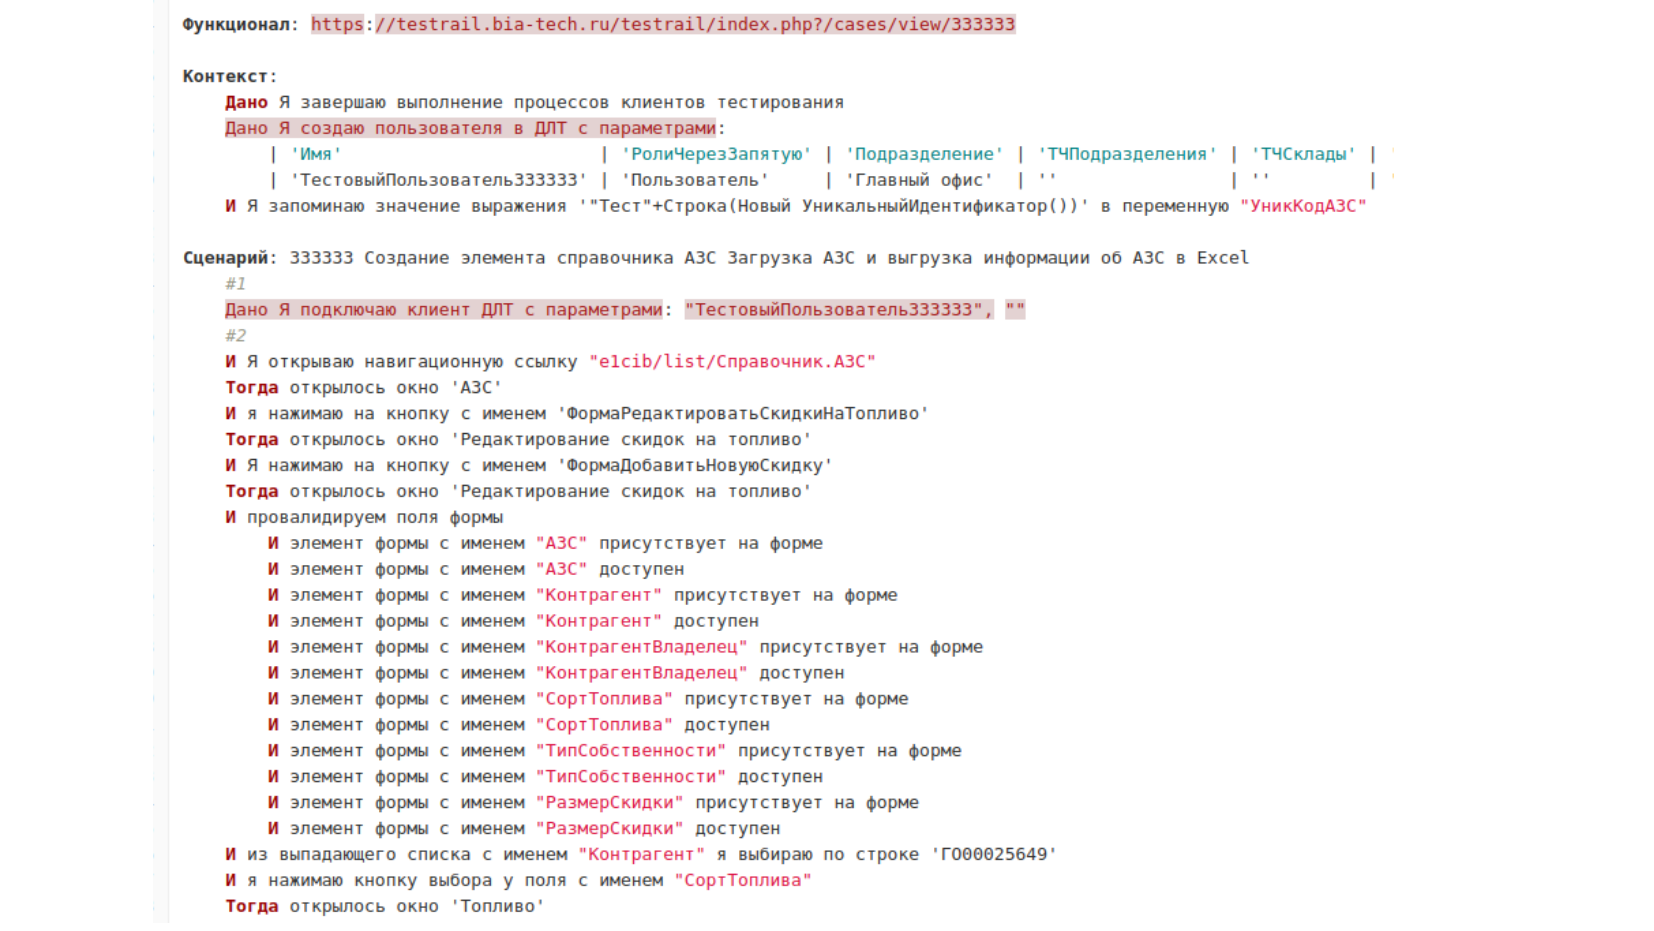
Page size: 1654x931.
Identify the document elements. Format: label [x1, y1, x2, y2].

picture [153, 0, 1394, 923]
